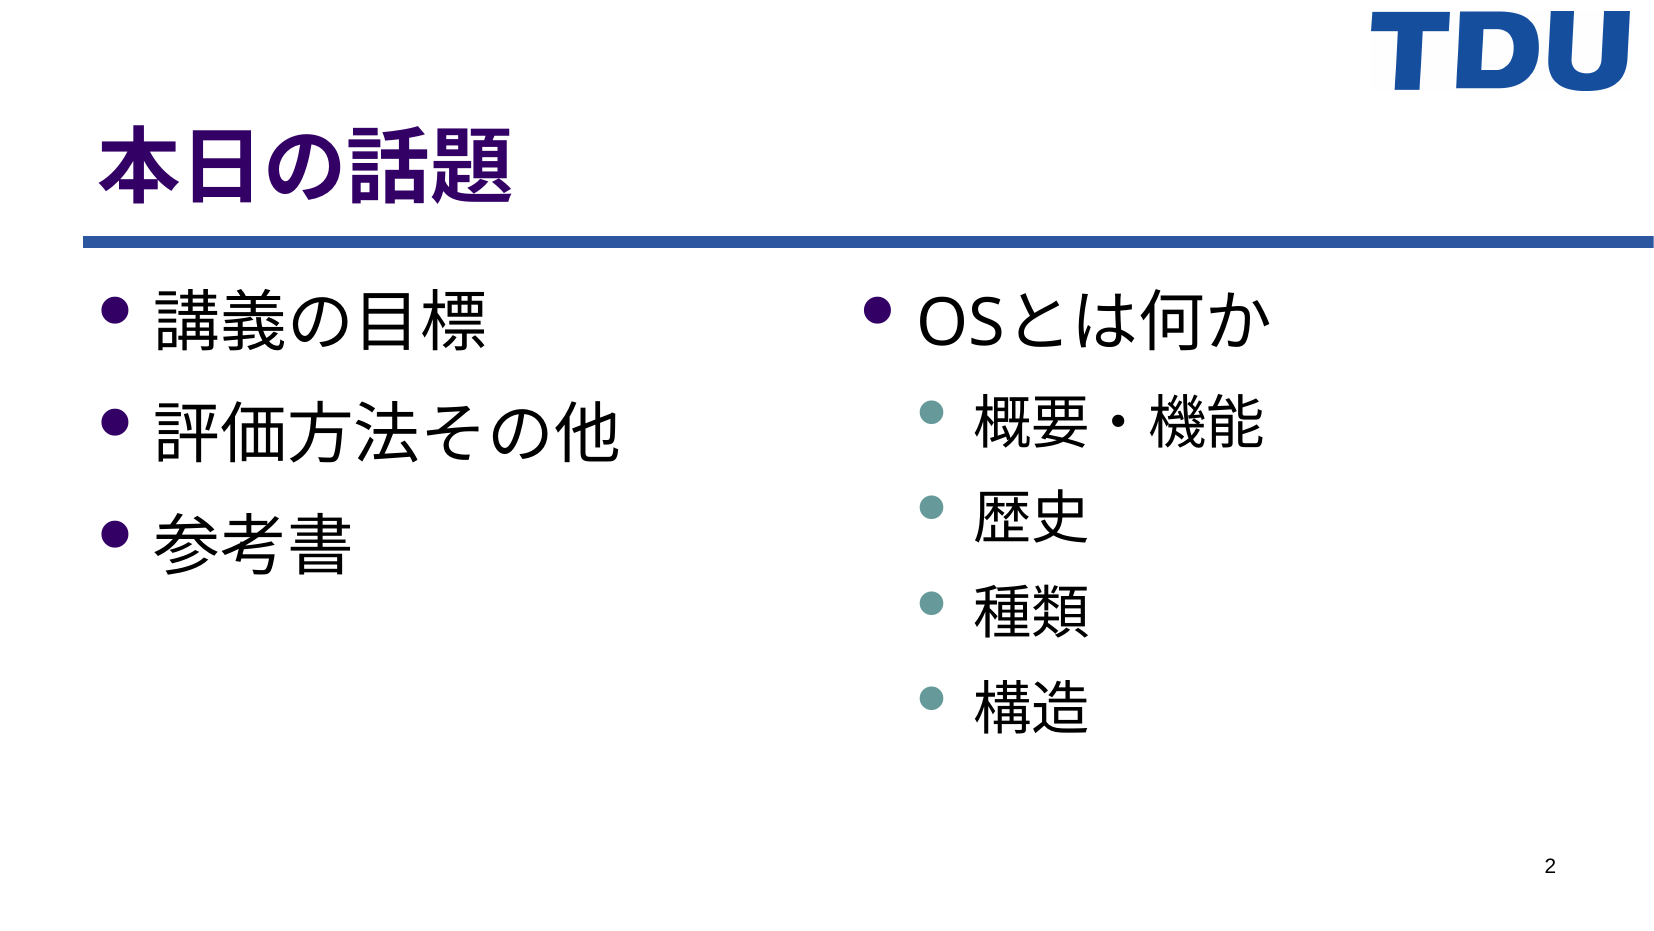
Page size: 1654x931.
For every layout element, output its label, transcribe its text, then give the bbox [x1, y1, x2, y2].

picture [1371, 11, 1630, 91]
list OSとは何か 概要・機能 歴史 種類 構造 [845, 259, 1572, 807]
list 講義の目標 評価方法その他 参考書 [82, 259, 809, 807]
title 本日の話題 [82, 51, 1571, 228]
